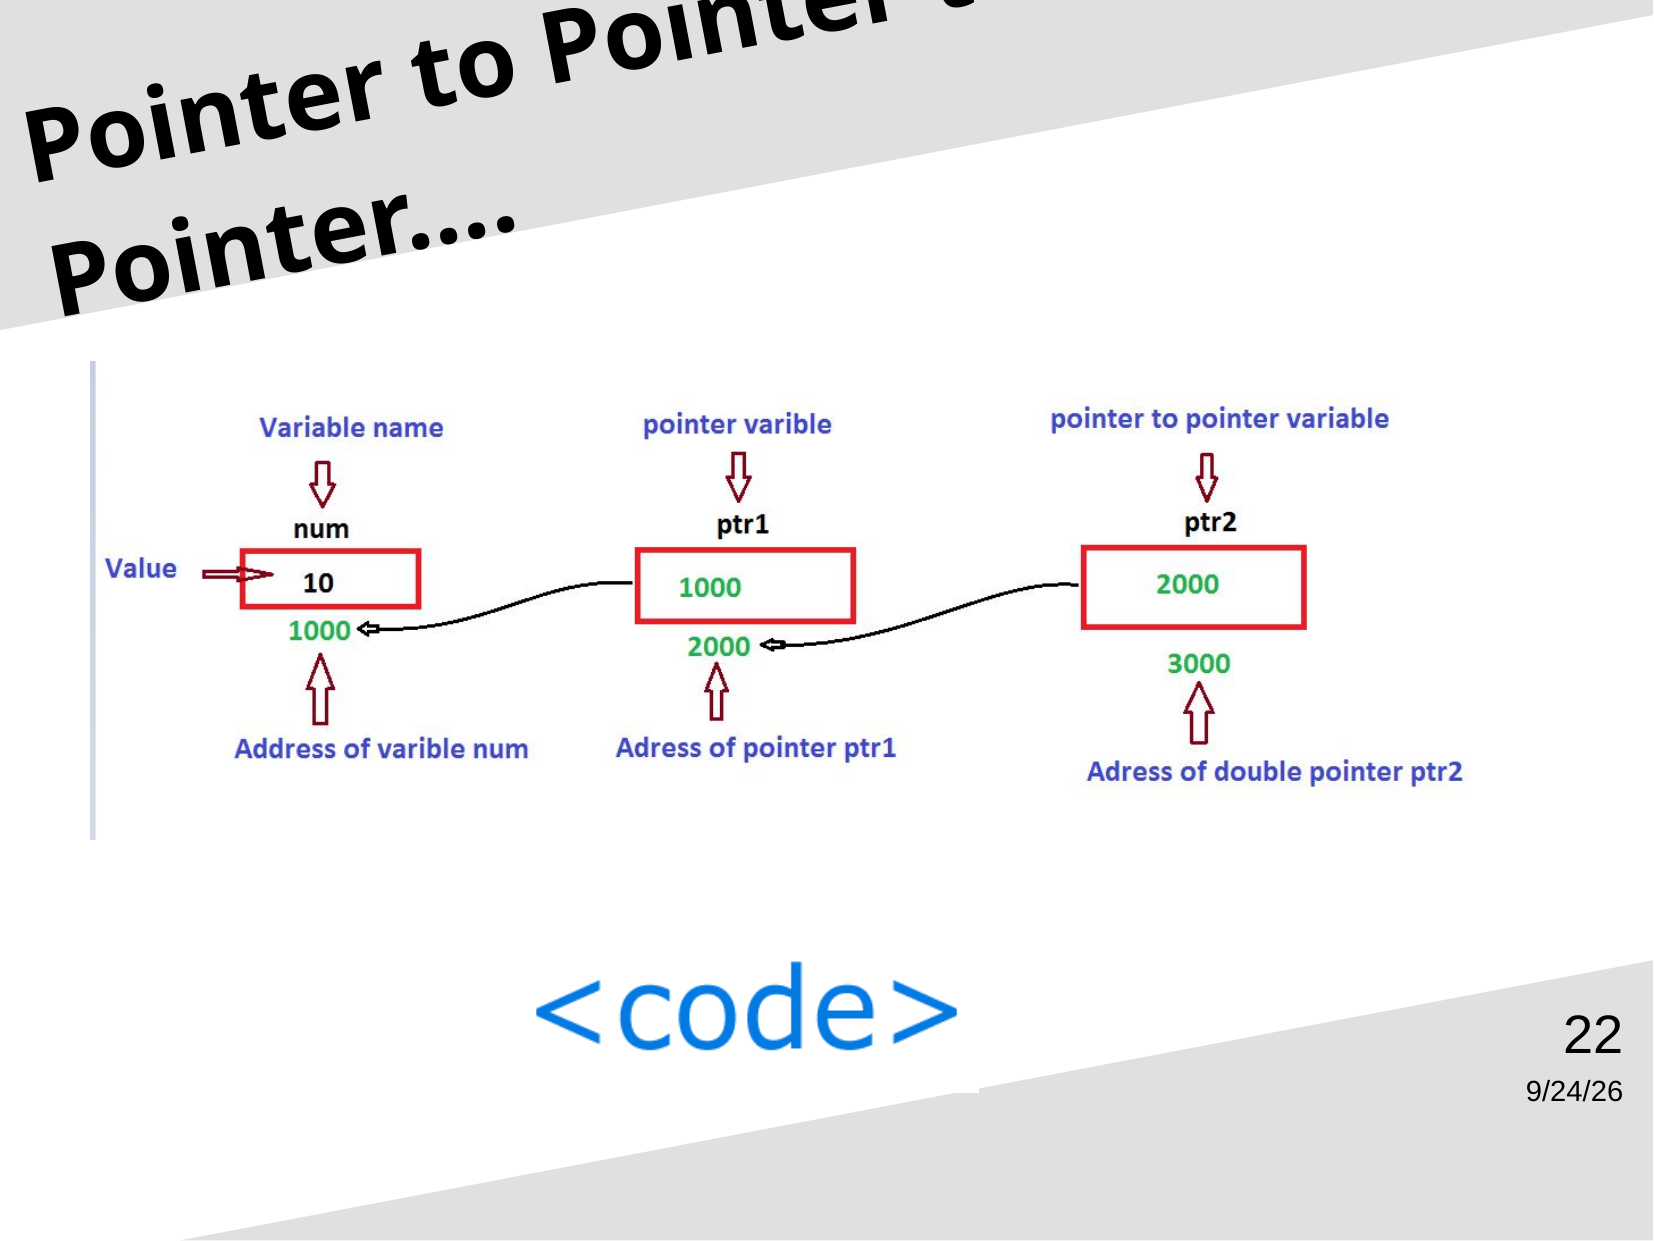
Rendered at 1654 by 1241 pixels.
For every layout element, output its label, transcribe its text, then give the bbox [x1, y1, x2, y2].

picture [510, 935, 979, 1093]
picture [90, 361, 1518, 841]
title Pointer to Pointer to Pointer…. [16, 0, 1518, 315]
